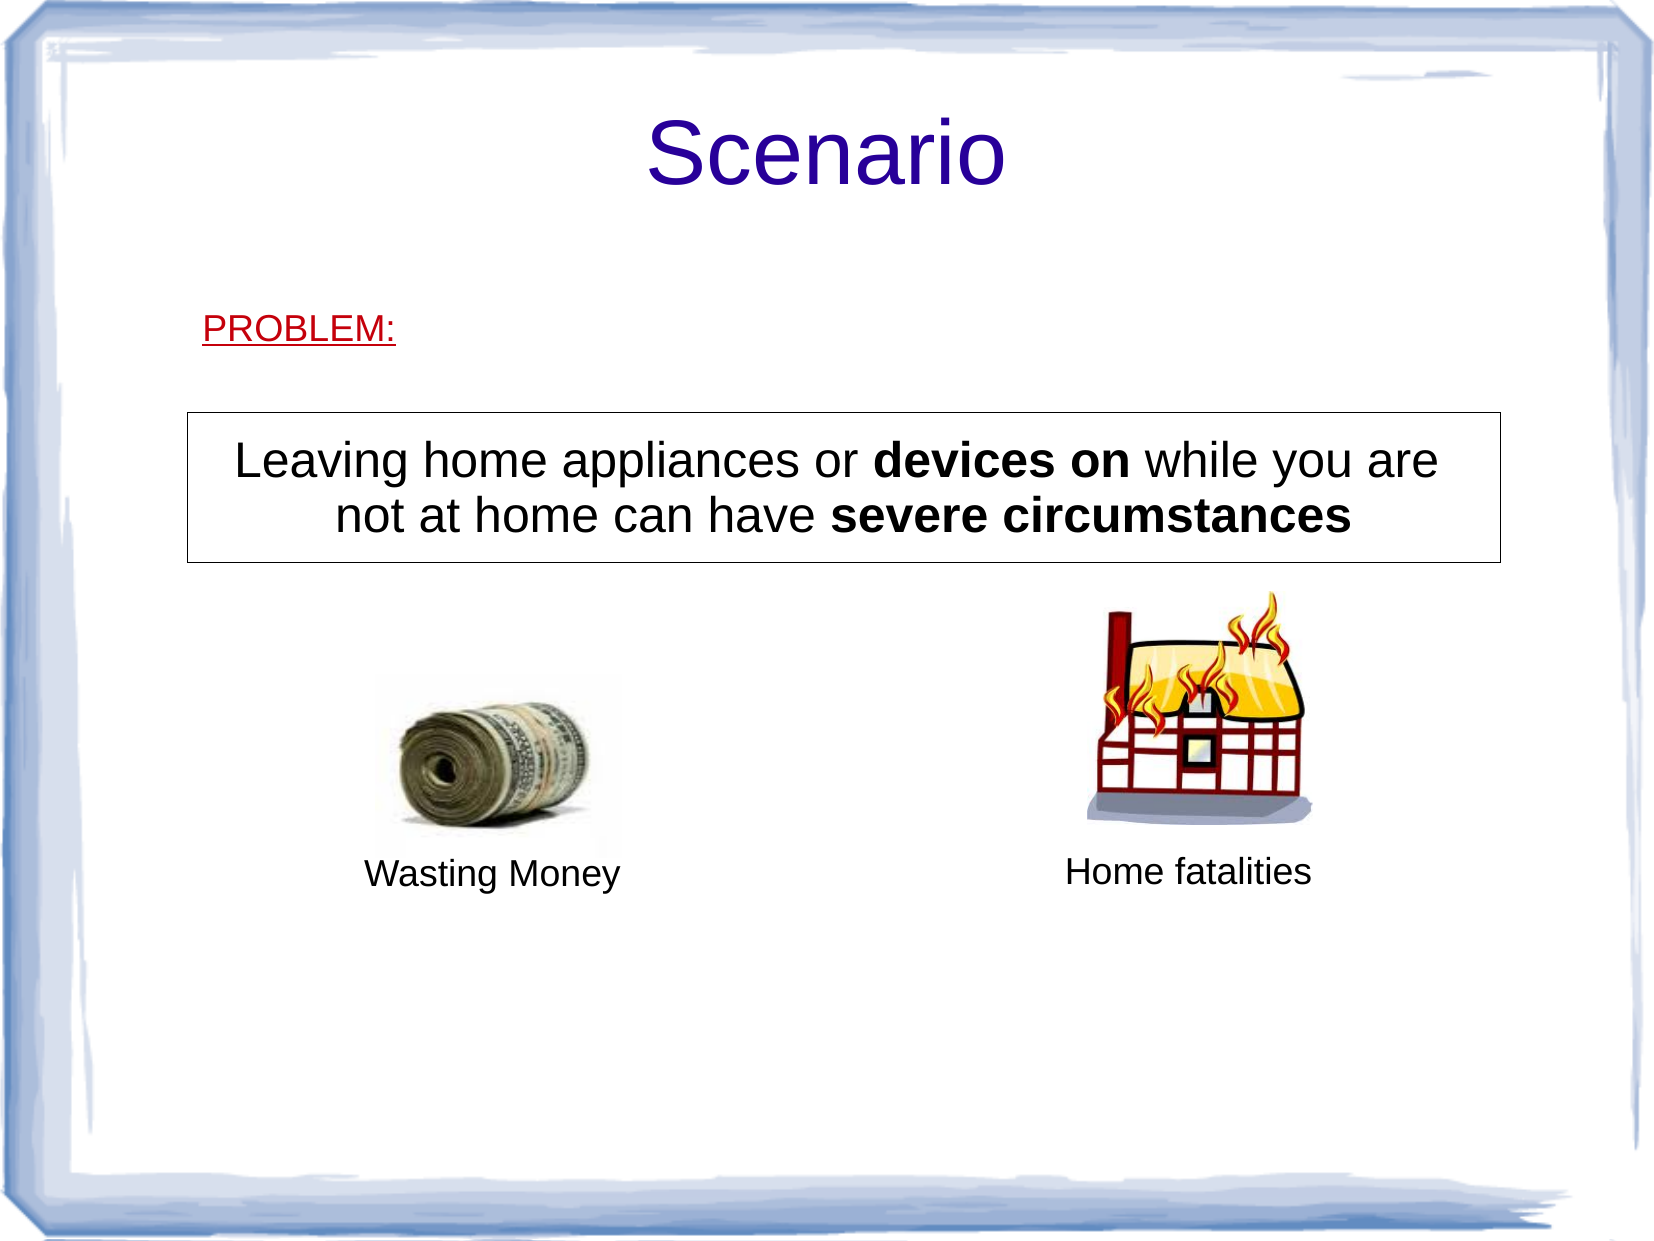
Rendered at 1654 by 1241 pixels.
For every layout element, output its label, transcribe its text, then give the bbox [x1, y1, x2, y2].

text_box PROBLEM: [187, 300, 451, 357]
text_box Wasting Money [349, 844, 725, 902]
title Scenario [82, 56, 1571, 250]
text_box Home fatalities [1050, 843, 1426, 901]
text_box Leaving home appliances or devices on while you are not at home can have severe circumstances [187, 412, 1501, 563]
picture [0, 0, 1654, 1241]
